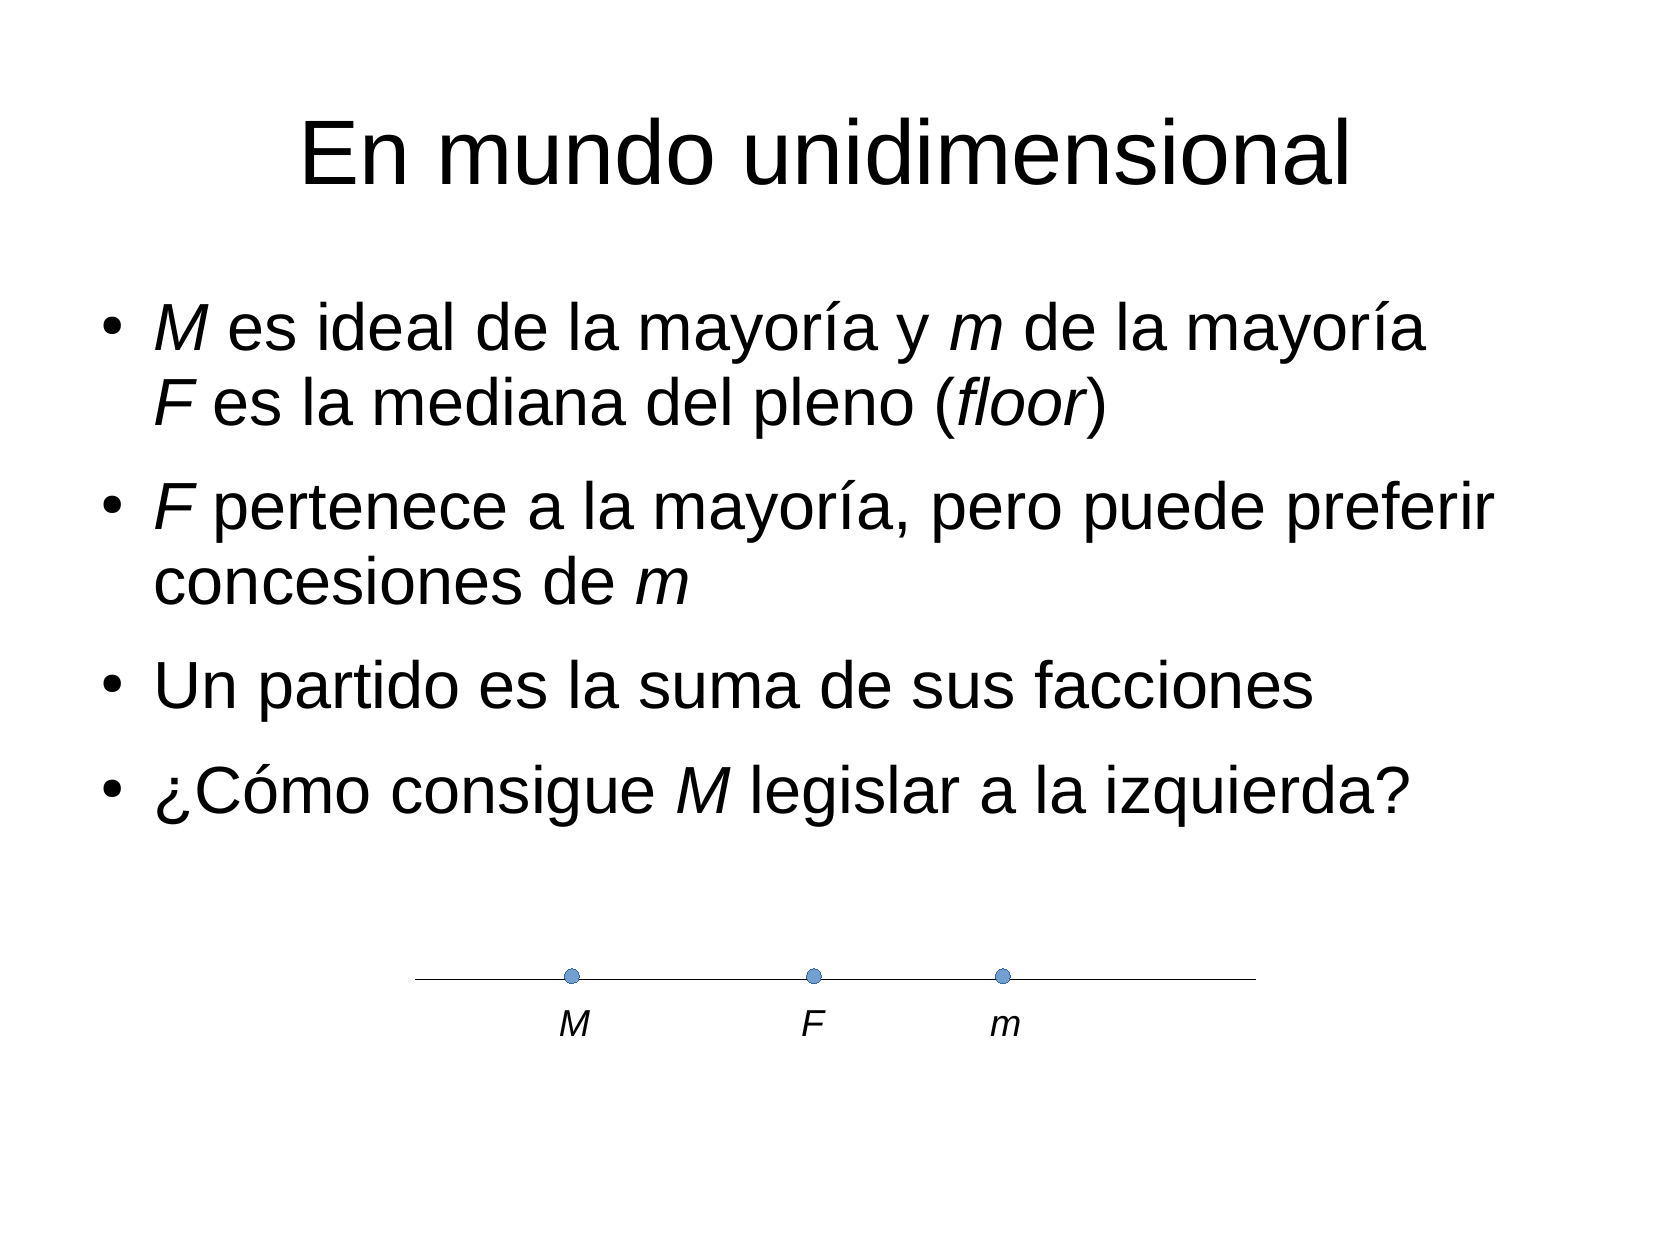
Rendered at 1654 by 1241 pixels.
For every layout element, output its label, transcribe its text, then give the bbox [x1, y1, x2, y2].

text_box [564, 968, 580, 984]
list M es ideal de la mayoría y m de la mayoría F es la mediana del pleno (floor) F pertenece a la mayoría, pero puede preferir concesiones de m Un partido es la suma de sus facciones ¿Cómo consigue M legislar a la izquierda? [82, 290, 1571, 1010]
title En mundo unidimensional [82, 49, 1571, 257]
text_box M [544, 994, 620, 1052]
text_box [995, 968, 1011, 984]
text_box F [786, 994, 862, 1052]
text_box m [975, 994, 1051, 1052]
text_box [806, 968, 822, 984]
